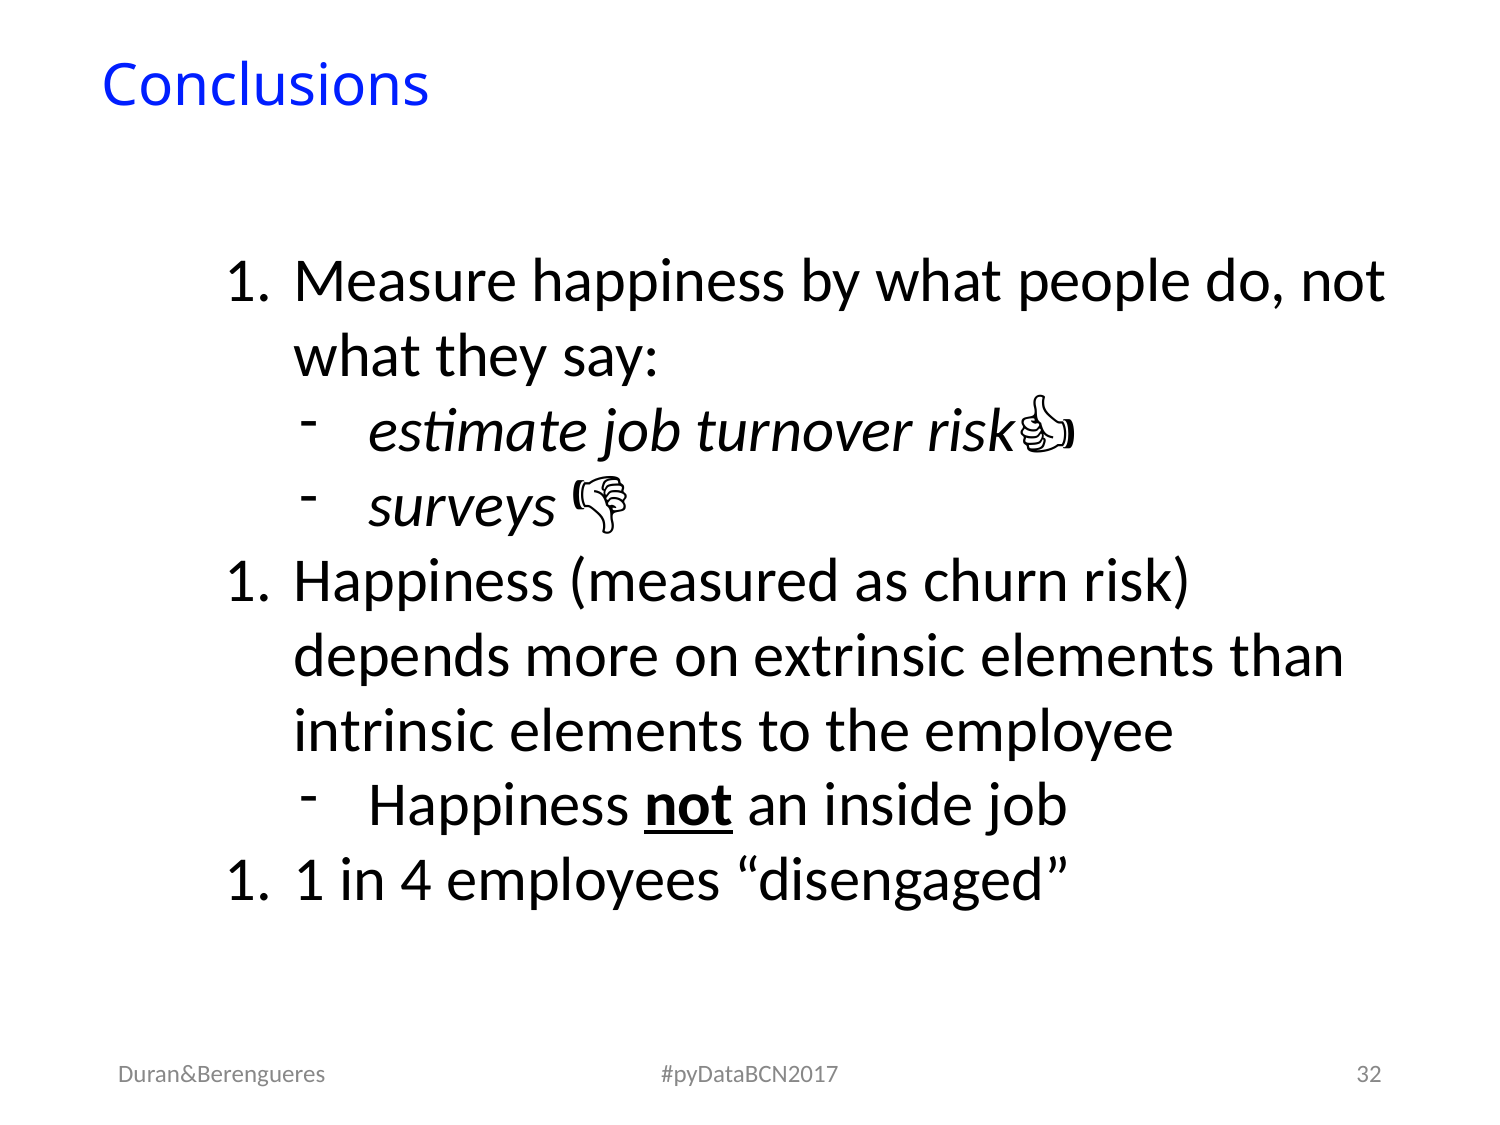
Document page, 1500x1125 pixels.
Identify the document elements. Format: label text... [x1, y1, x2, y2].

slide_number Duran&Berengueres [103, 1042, 441, 1103]
text_box Measure happiness by what people do, not what they say: estimate job turnover risk👍 surveys 👎 Happiness (measured as churn risk) depends more on extrinsic elements than intrinsic elements to the employee Happiness not an inside job 1 in 4 employees “disengaged” [203, 231, 1414, 1043]
footer #pyDataBCN2017 [496, 1043, 1004, 1103]
slide_number <number> [1059, 1043, 1397, 1103]
title Conclusions [86, 32, 1425, 142]
